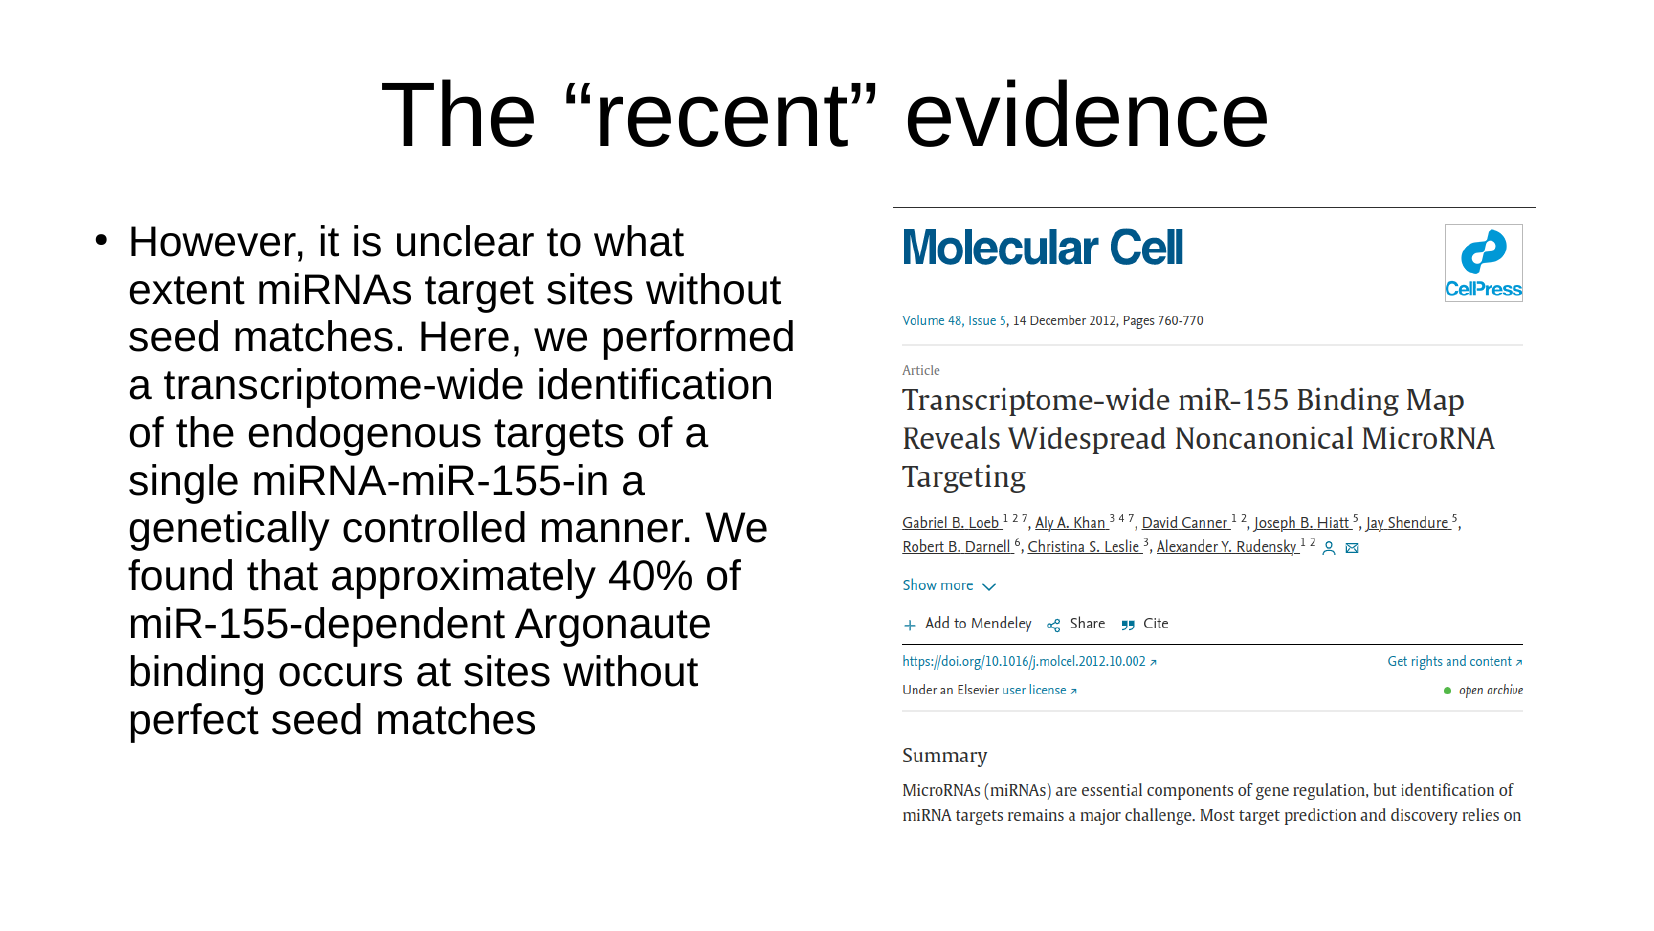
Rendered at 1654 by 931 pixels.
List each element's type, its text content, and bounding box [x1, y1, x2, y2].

list However, it is unclear to what extent miRNAs target sites without seed matches. Here, we performed a transcriptome-wide identification of the endogenous targets of a single miRNA-miR-155-in a genetically controlled manner. We found that approximately 40% of miR-155-dependent Argonaute binding occurs at sites without perfect seed matches [82, 217, 809, 758]
title The “recent” evidence [82, 37, 1571, 193]
picture [893, 206, 1536, 827]
